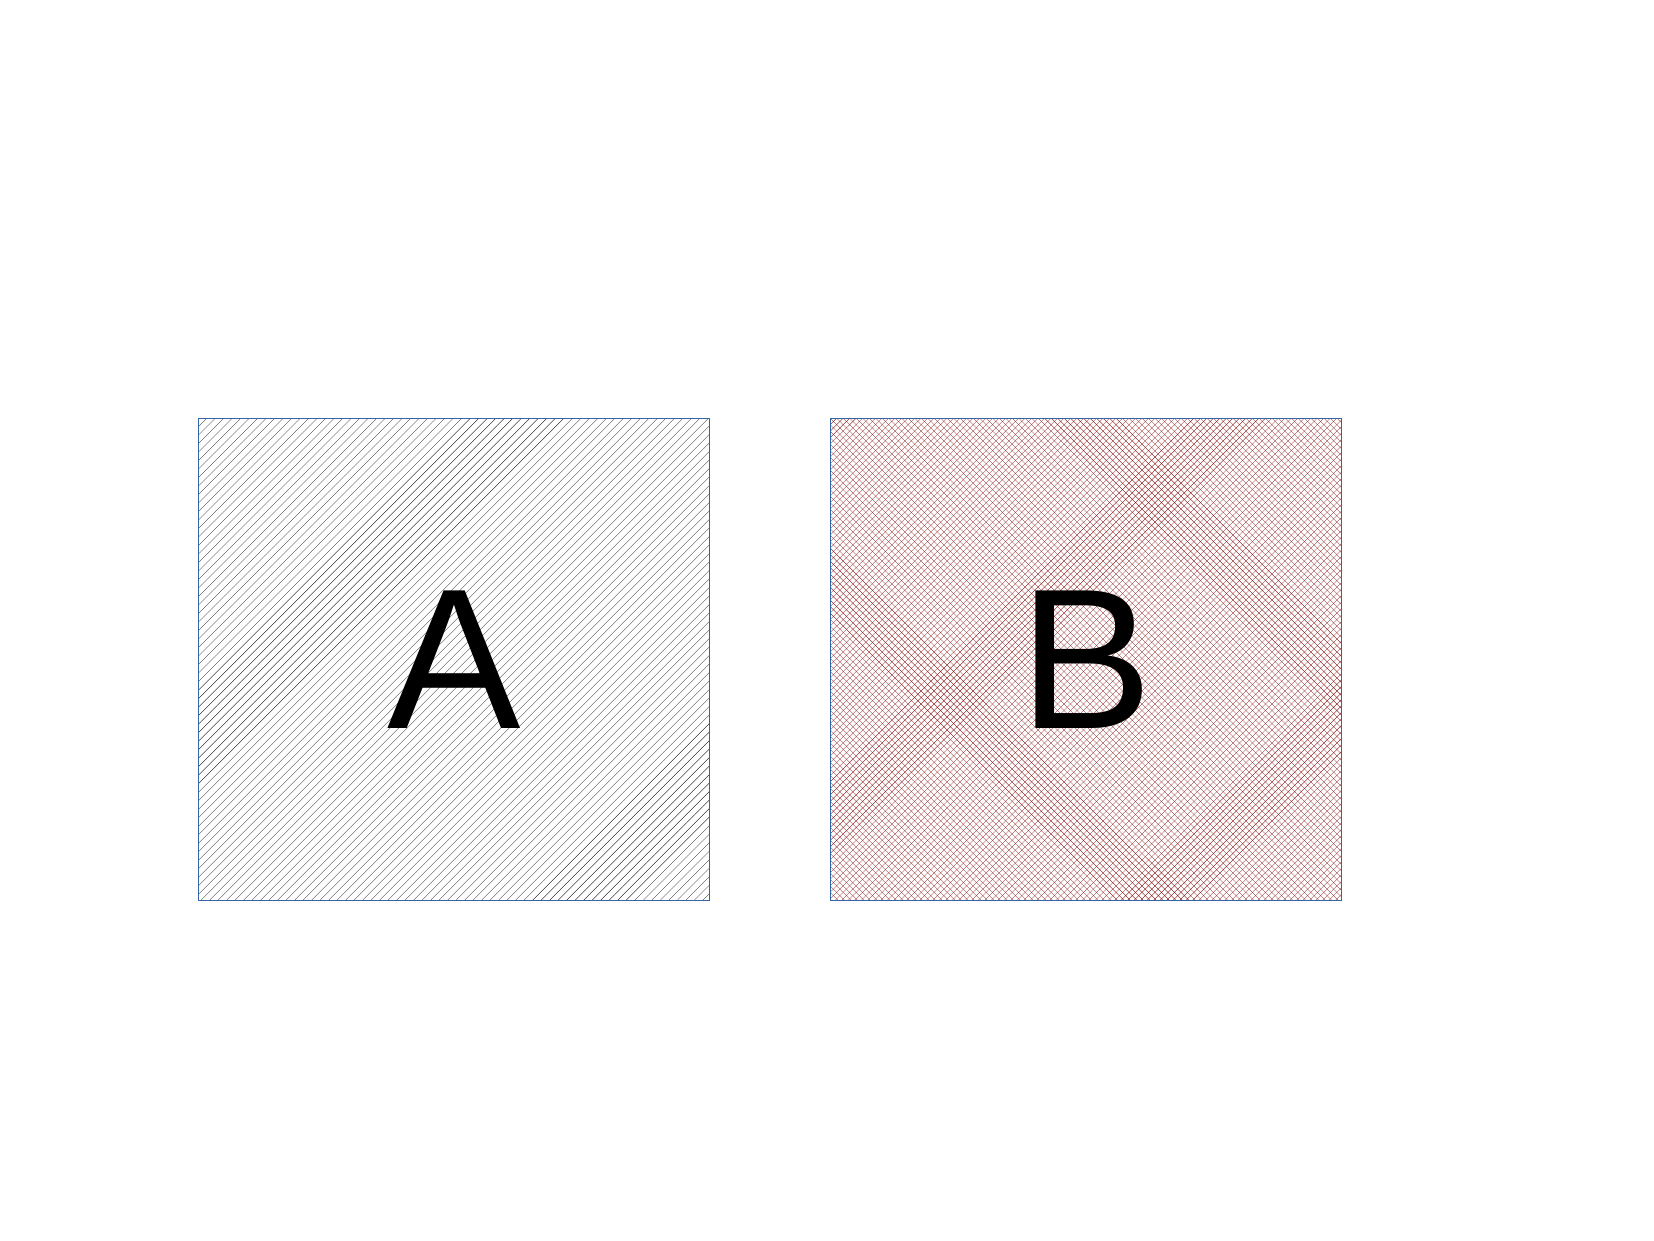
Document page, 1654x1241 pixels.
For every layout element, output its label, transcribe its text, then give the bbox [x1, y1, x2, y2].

text_box A [198, 418, 710, 901]
text_box B [830, 418, 1342, 901]
